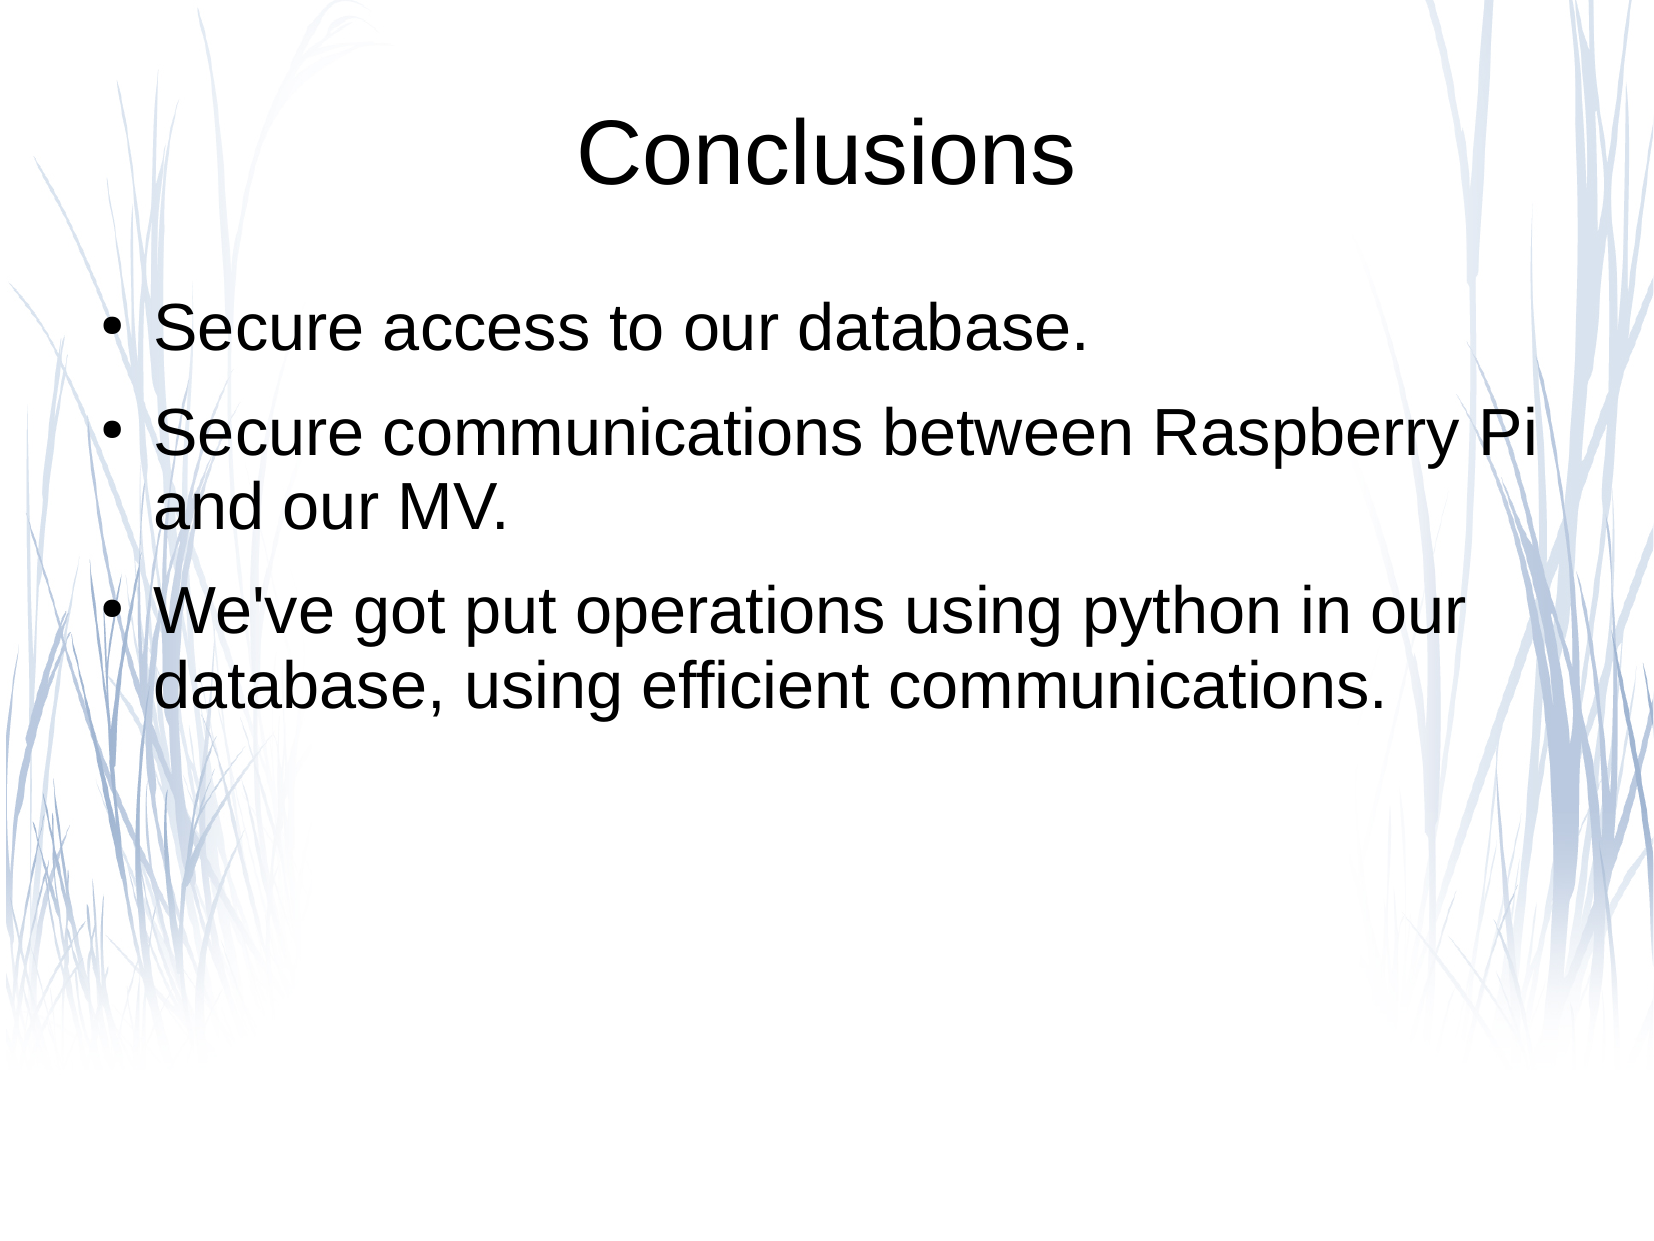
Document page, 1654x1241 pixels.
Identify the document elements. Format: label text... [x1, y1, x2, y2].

list Secure access to our database. Secure communications between Raspberry Pi and our MV. We've got put operations using python in our database, using efficient communications. [82, 290, 1571, 1010]
title Conclusions [82, 49, 1571, 257]
picture [6, 0, 1654, 1241]
